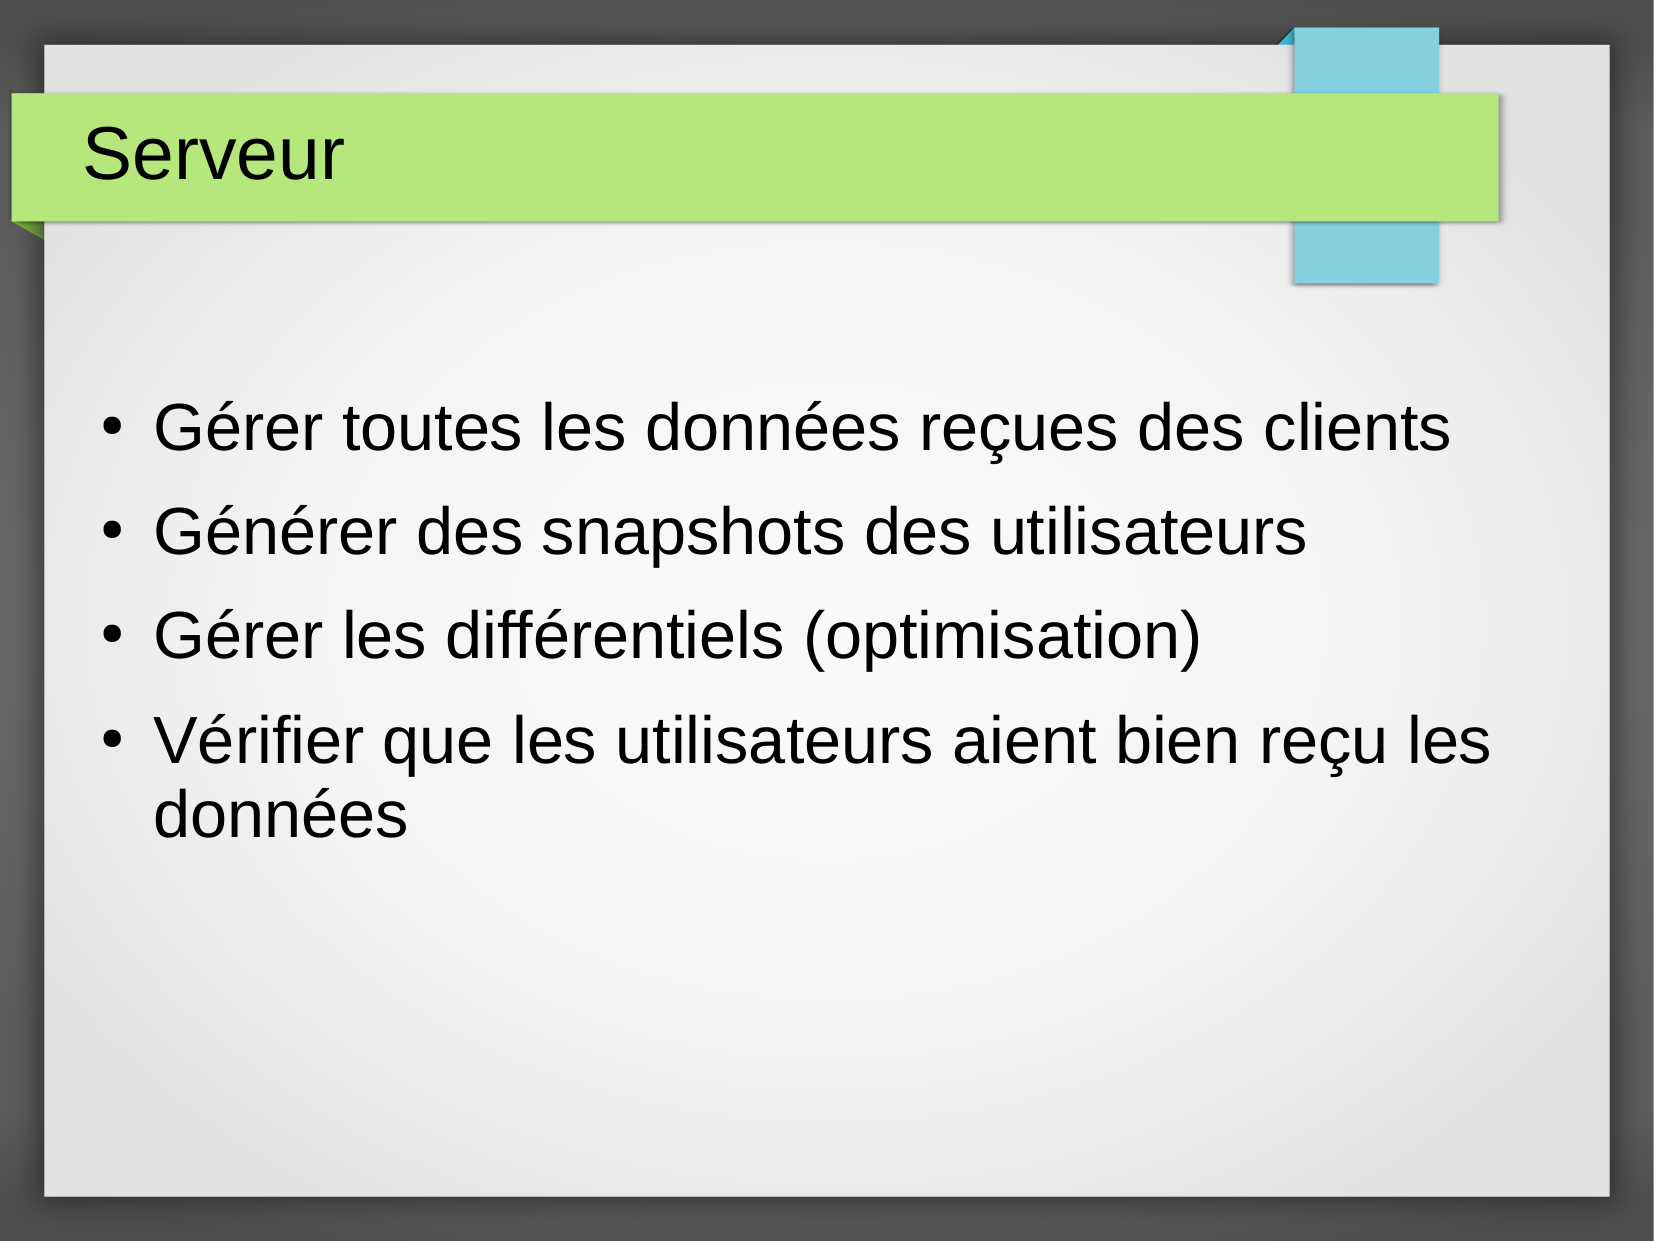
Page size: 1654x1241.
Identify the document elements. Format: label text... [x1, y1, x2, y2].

title Serveur [82, 94, 1264, 213]
picture [0, 0, 1654, 1241]
list Gérer toutes les données reçues des clients Générer des snapshots des utilisateurs Gérer les différentiels (optimisation) Vérifier que les utilisateurs aient bien reçu les données [82, 389, 1571, 1109]
